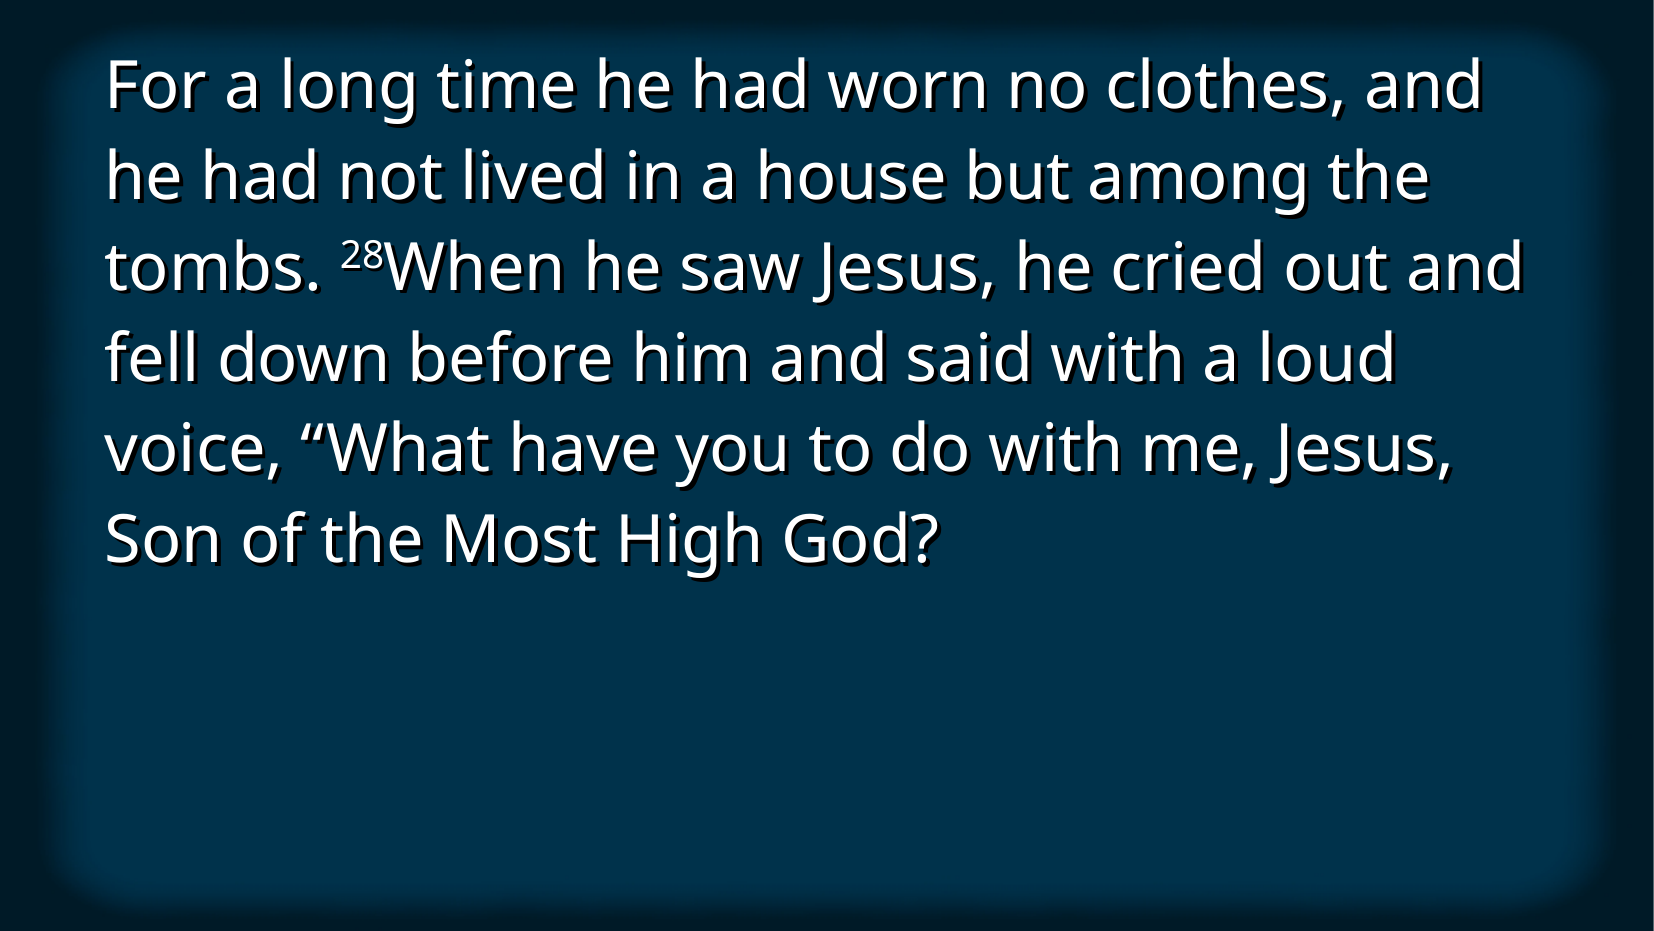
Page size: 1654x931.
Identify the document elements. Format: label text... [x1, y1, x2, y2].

text_box For a long time he had worn no clothes, and he had not lived in a house but among the tombs. 28When he saw Jesus, he cried out and fell down before him and said with a loud voice, “What have you to do with me, Jesus, Son of the Most High God? [90, 30, 1561, 578]
picture [0, 0, 1654, 931]
